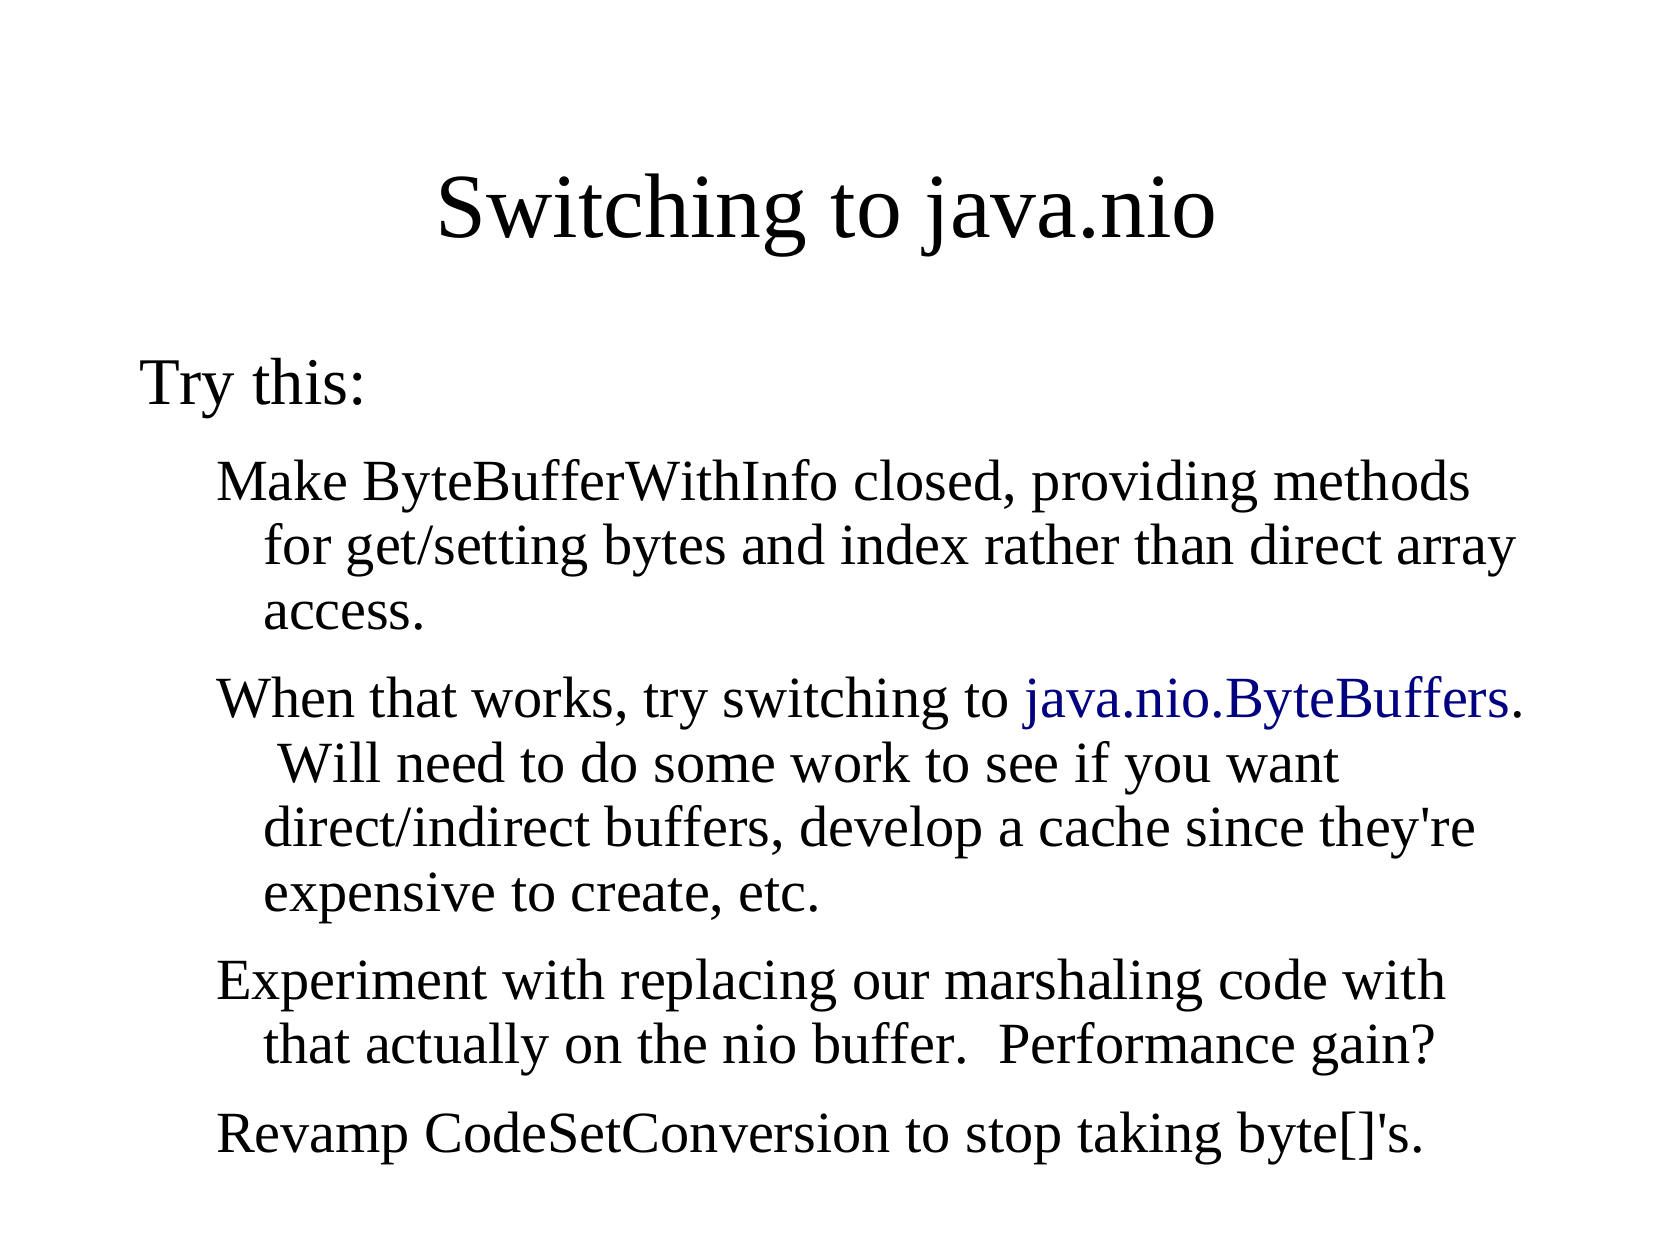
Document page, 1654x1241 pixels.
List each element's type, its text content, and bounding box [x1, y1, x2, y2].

list Try this: Make ByteBufferWithInfo closed, providing methods for get/setting bytes and index rather than direct array access. When that works, try switching to java.nio.ByteBuffers. Will need to do some work to see if you want direct/indirect buffers, develop a cache since they're expensive to create, etc. Experiment with replacing our marshaling code with that actually on the nio buffer. Performance gain? Revamp CodeSetConversion to stop taking byte[]'s. [121, 344, 1534, 1232]
title Switching to java.nio [121, 102, 1534, 311]
